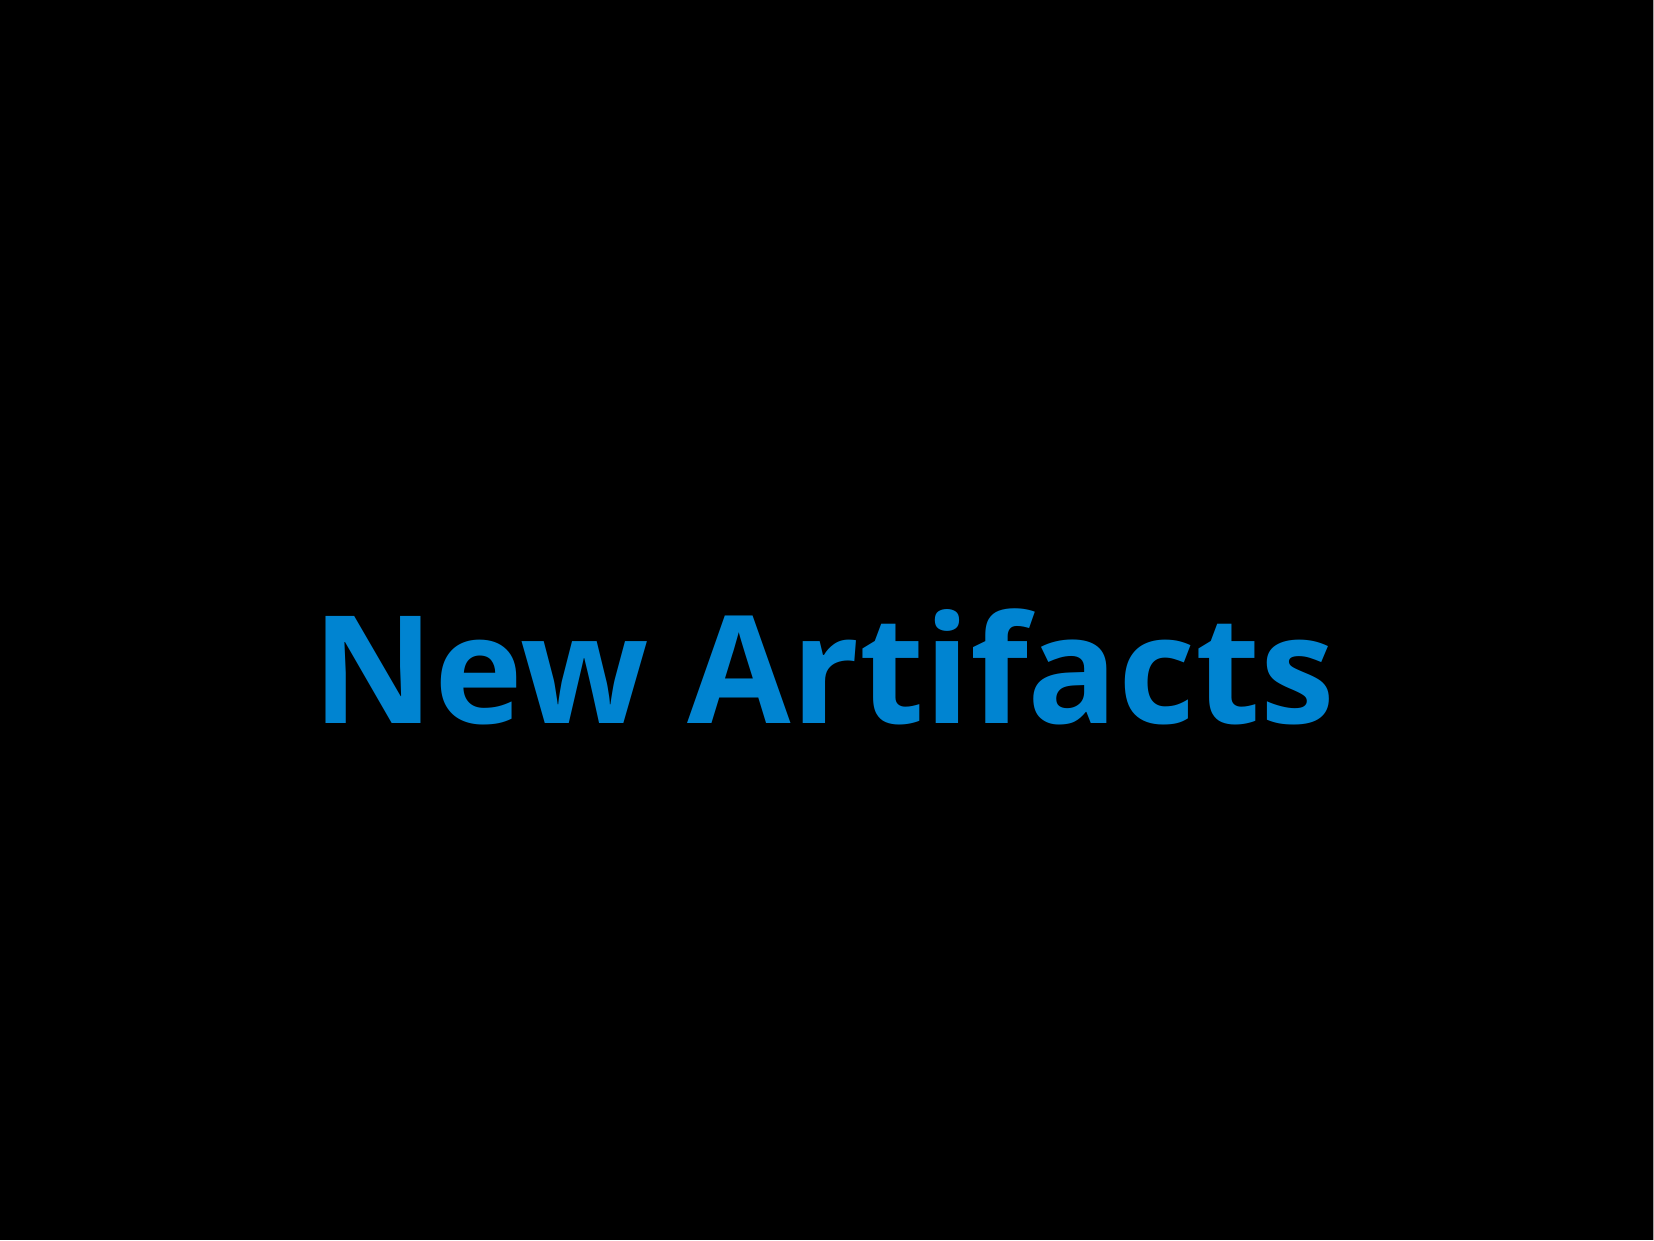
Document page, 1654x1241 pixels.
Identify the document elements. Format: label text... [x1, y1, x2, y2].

title New Artifacts [45, 337, 1603, 892]
